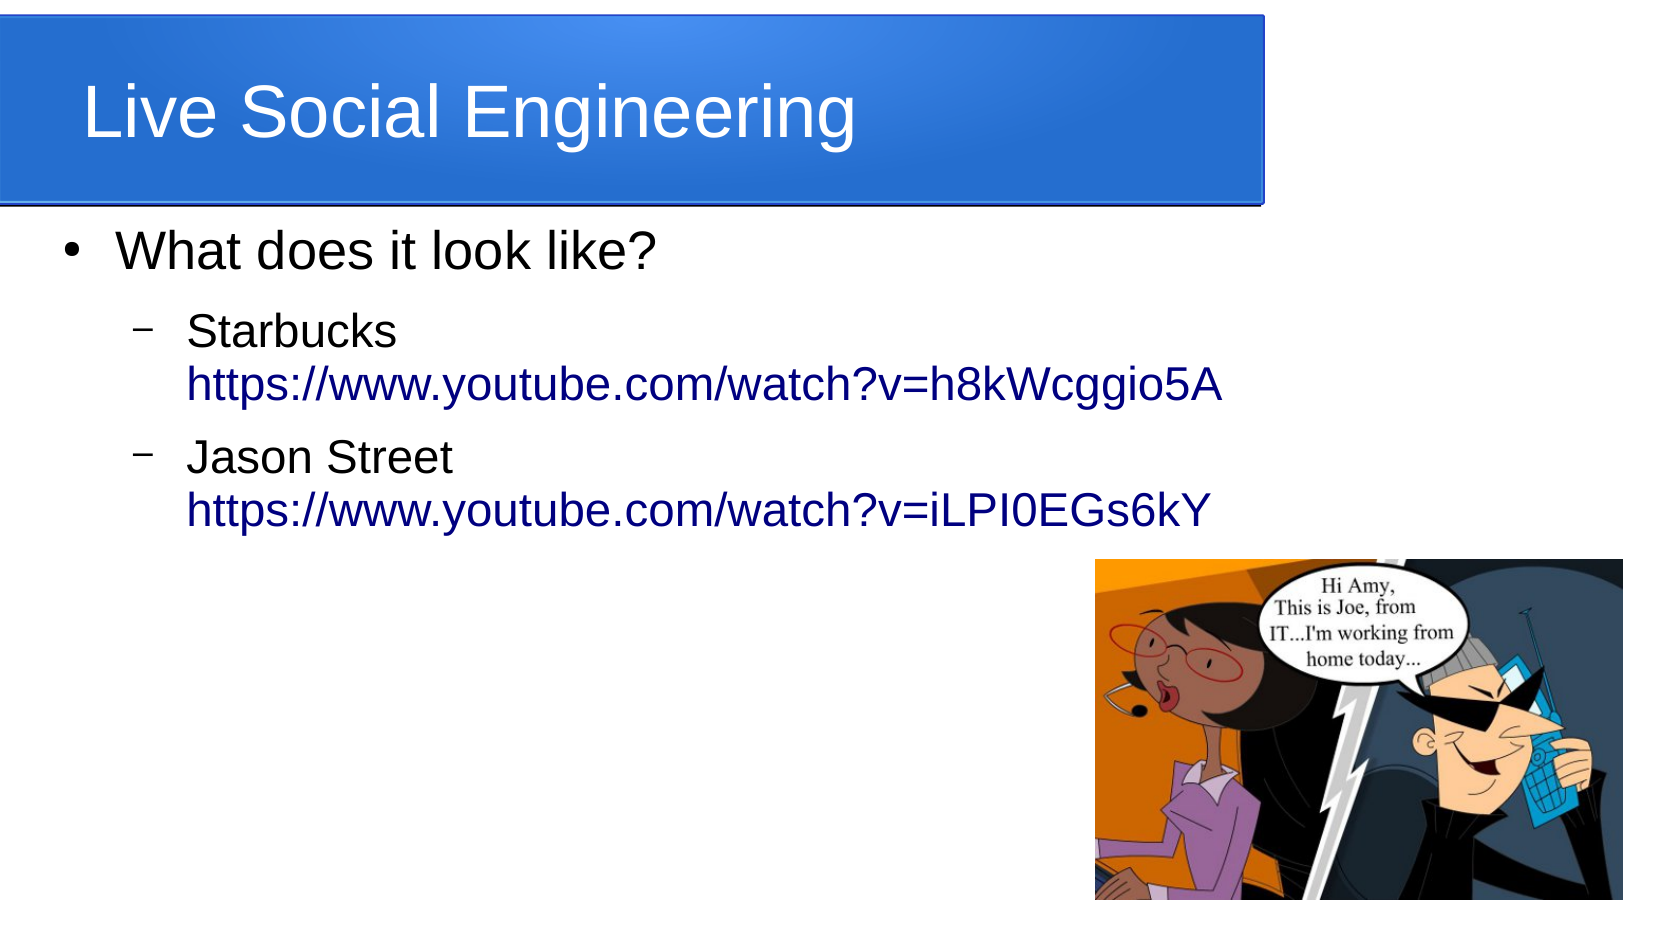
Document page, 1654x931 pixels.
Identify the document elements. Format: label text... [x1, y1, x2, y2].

list What does it look like? Starbucks https://www.youtube.com/watch?v=h8kWcggio5A Jason Street https://www.youtube.com/watch?v=iLPI0EGs6kY [44, 220, 1342, 672]
title Live Social Engineering [82, 35, 1235, 189]
picture [1095, 559, 1623, 901]
